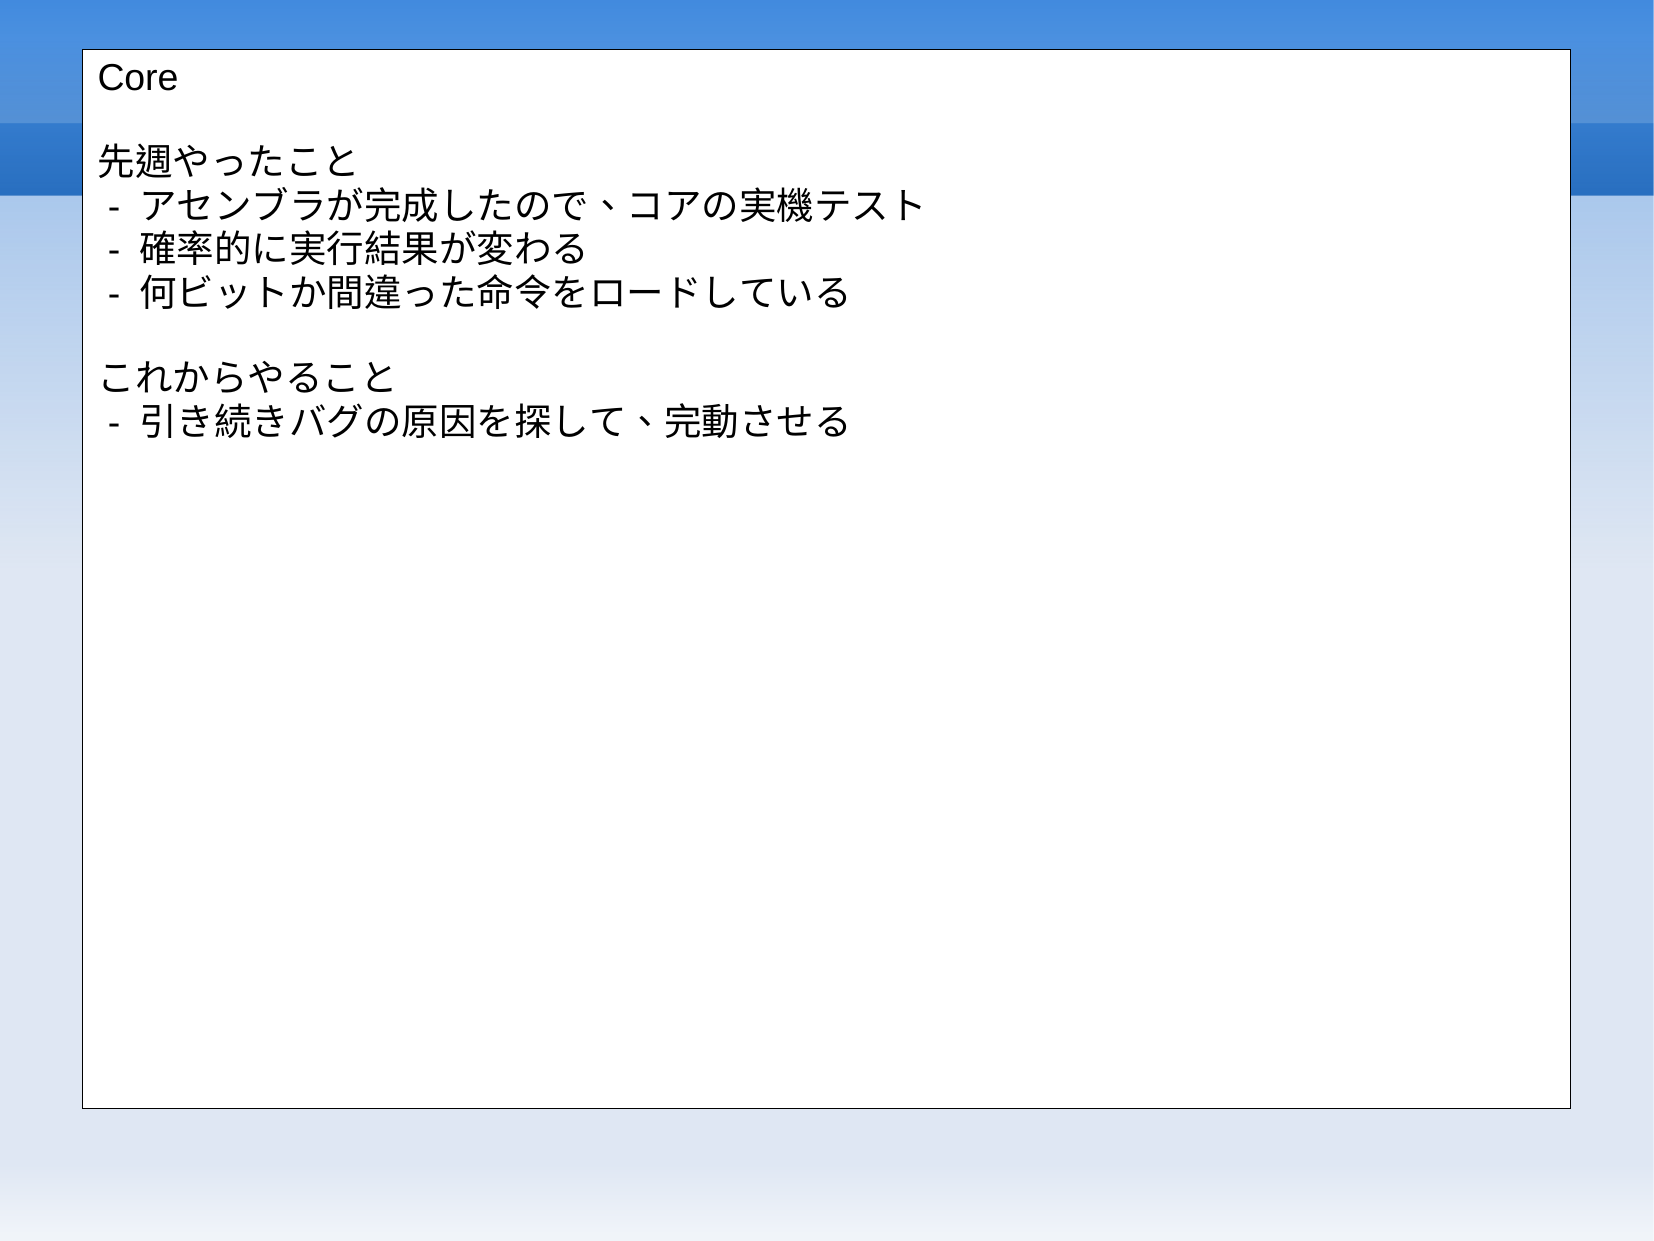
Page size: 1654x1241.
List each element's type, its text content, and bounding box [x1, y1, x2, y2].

picture [0, 0, 1654, 1241]
text_box Core 先週やったこと - アセンブラが完成したので、コアの実機テスト - 確率的に実行結果が変わる - 何ビットか間違った命令をロードしている これからやること - 引き続きバグの原因を探して、完動させる [82, 49, 1571, 1109]
